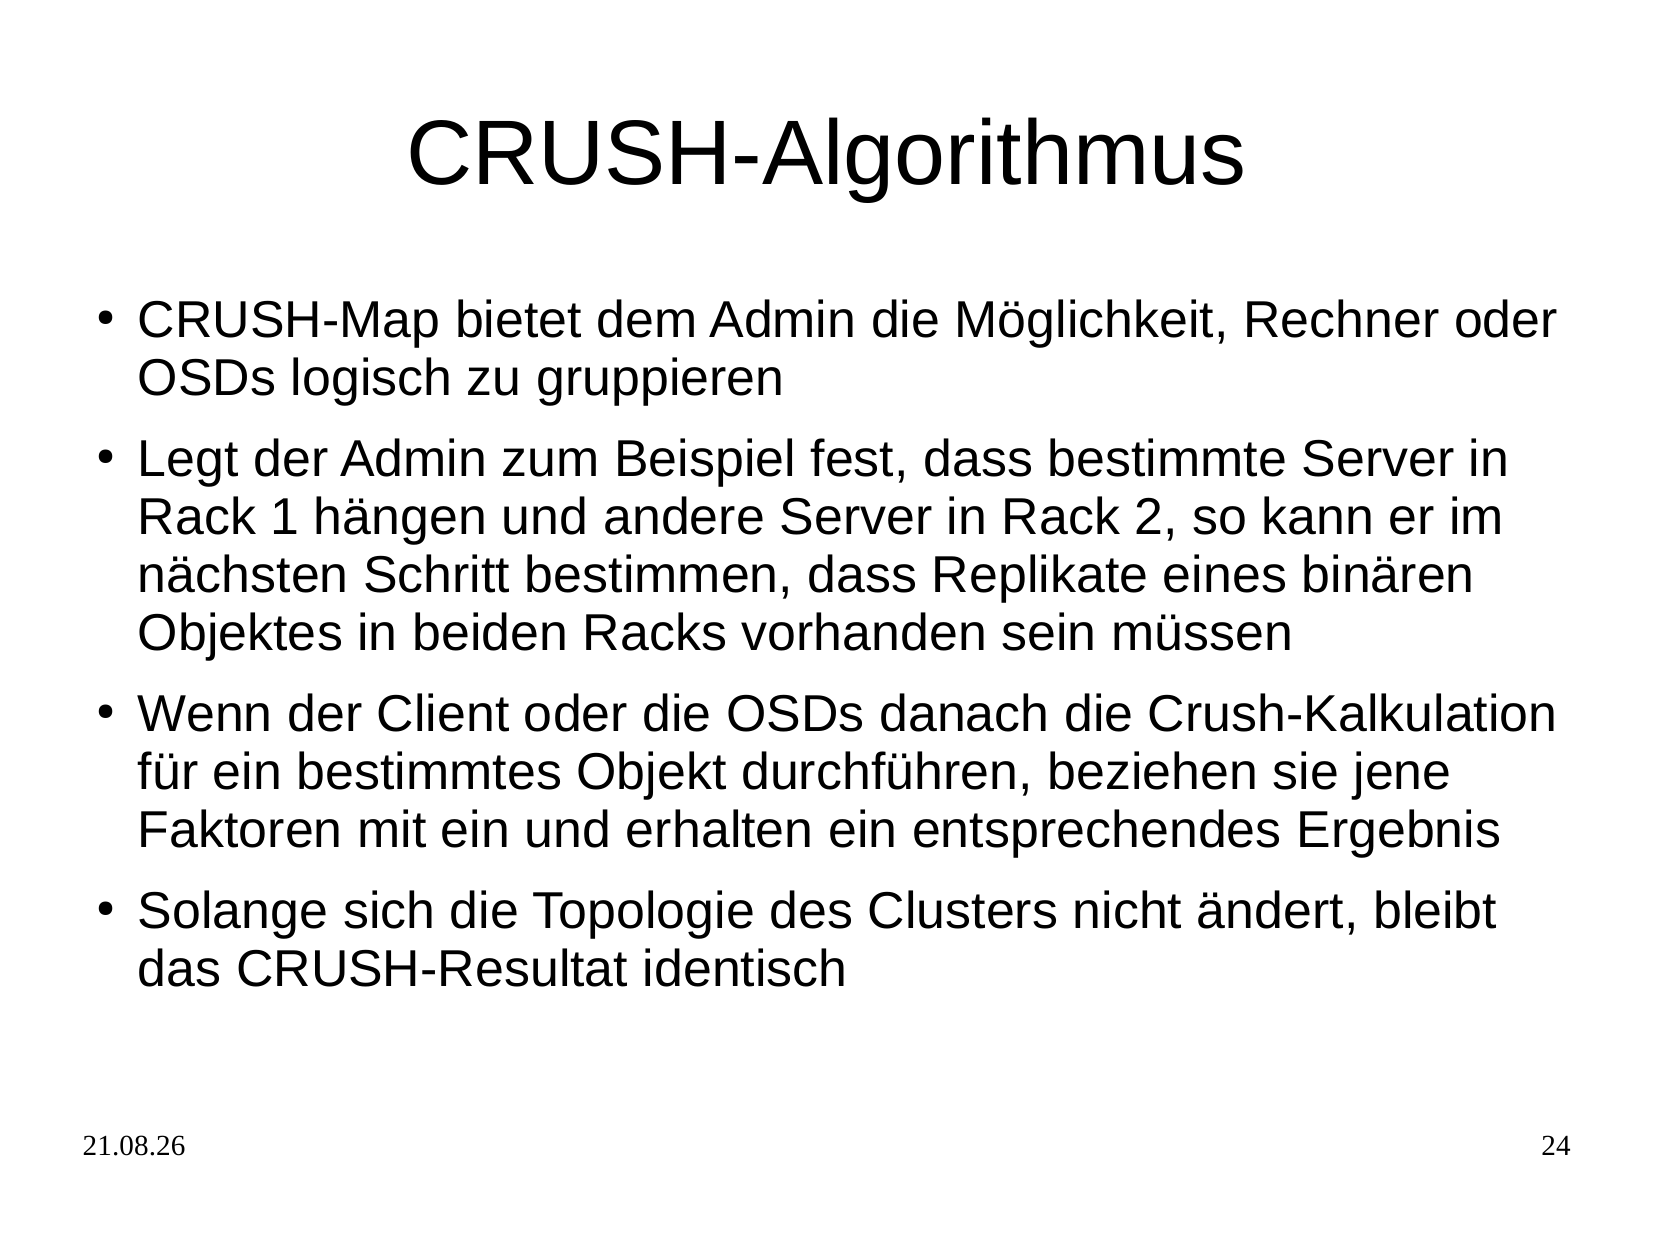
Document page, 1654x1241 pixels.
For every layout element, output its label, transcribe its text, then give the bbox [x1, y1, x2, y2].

list CRUSH-Map bietet dem Admin die Möglichkeit, Rechner oder OSDs logisch zu gruppieren Legt der Admin zum Beispiel fest, dass bestimmte Server in Rack 1 hängen und andere Server in Rack 2, so kann er im nächsten Schritt bestimmen, dass Replikate eines binären Objektes in beiden Racks vorhanden sein müssen Wenn der Client oder die OSDs danach die Crush-Kalkulation für ein bestimmtes Objekt durchführen, beziehen sie jene Faktoren mit ein und erhalten ein entsprechendes Ergebnis Solange sich die Topologie des Clusters nicht ändert, bleibt das CRUSH-Resultat identisch [82, 290, 1571, 1010]
title CRUSH-Algorithmus [82, 49, 1571, 257]
